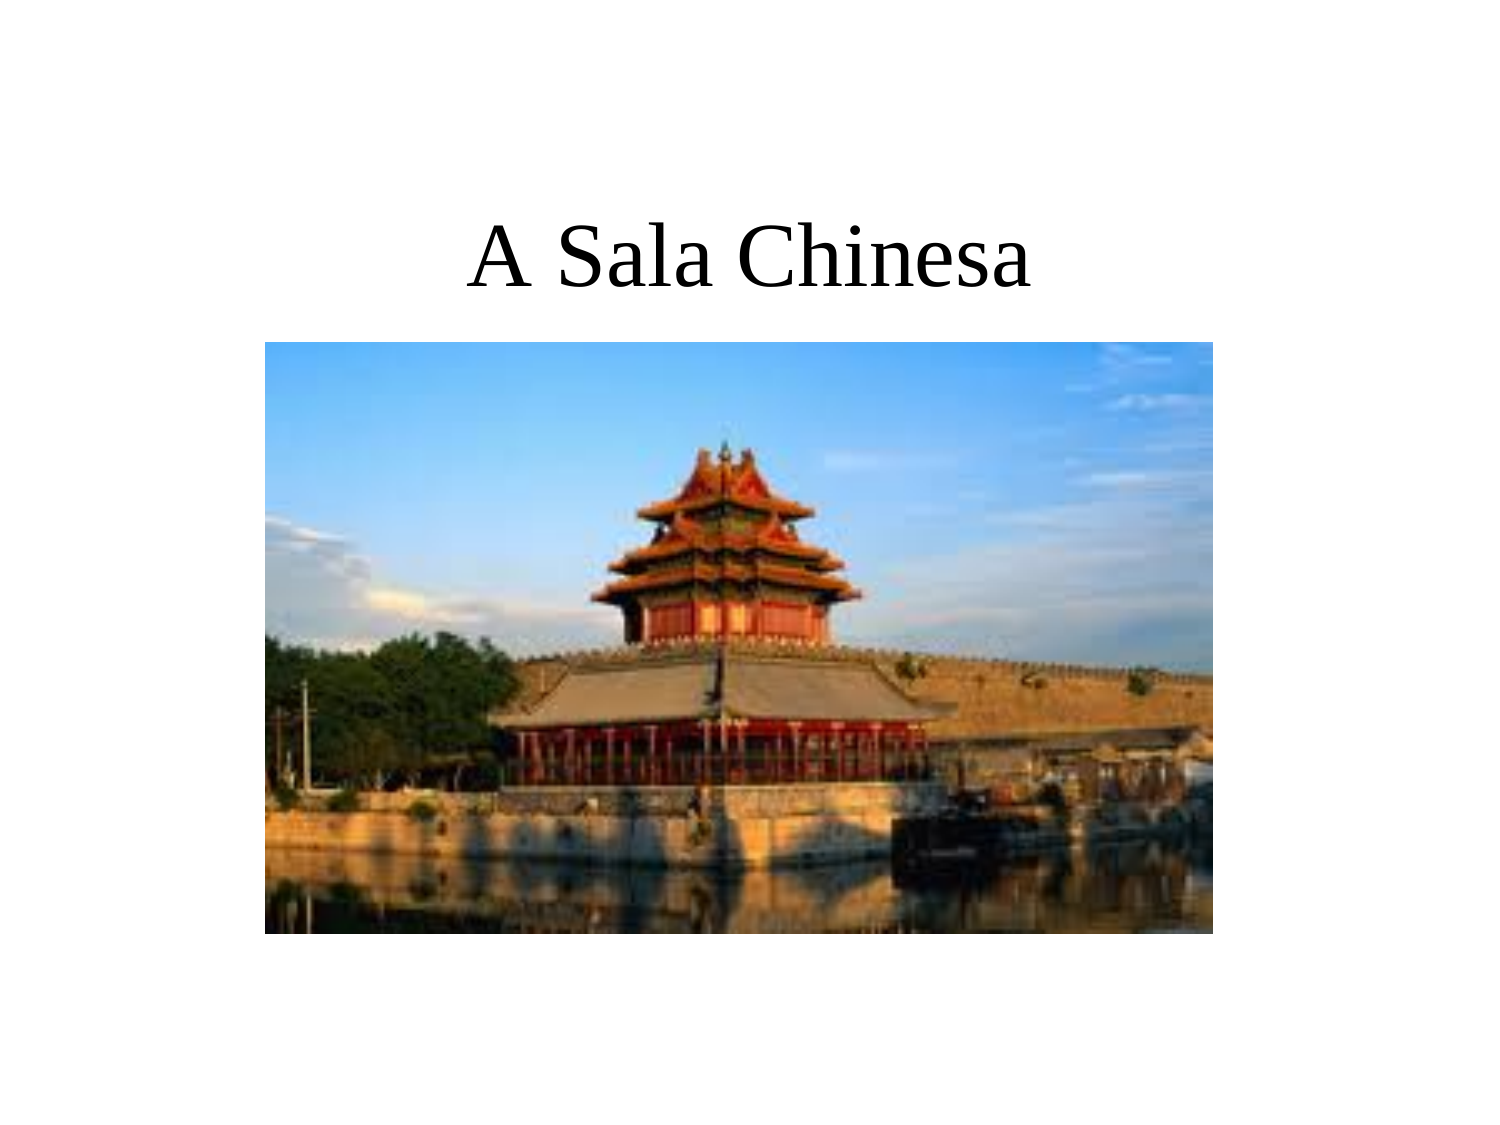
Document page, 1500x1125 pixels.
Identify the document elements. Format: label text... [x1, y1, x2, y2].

picture [265, 342, 1213, 934]
title A Sala Chinesa [112, 156, 1388, 344]
